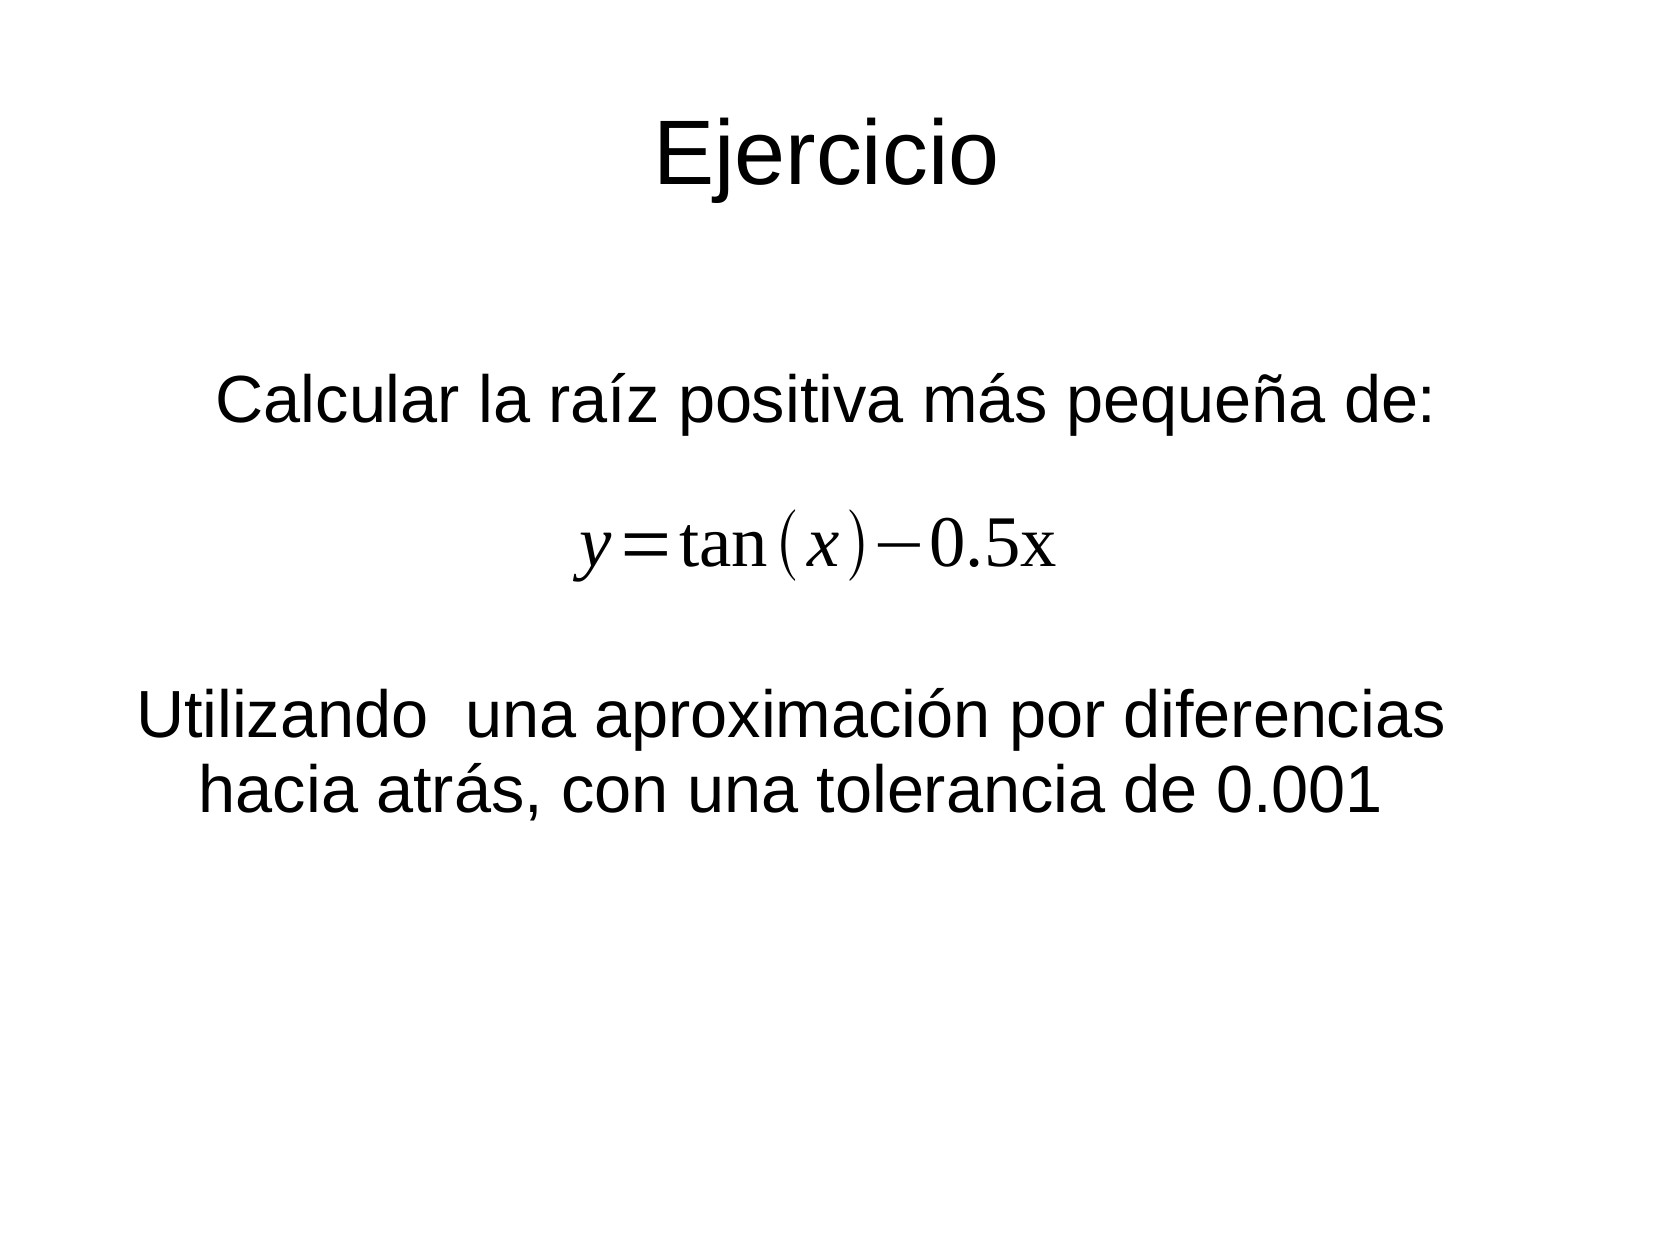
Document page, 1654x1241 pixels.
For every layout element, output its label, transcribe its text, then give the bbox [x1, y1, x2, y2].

chart [563, 501, 1063, 585]
subtitle Calcular la raíz positiva más pequeña de: [82, 297, 1571, 502]
title Ejercicio [82, 56, 1571, 250]
text_box Utilizando una aproximación por diferencias hacia atrás, con una tolerancia de 0.001 [47, 649, 1536, 854]
